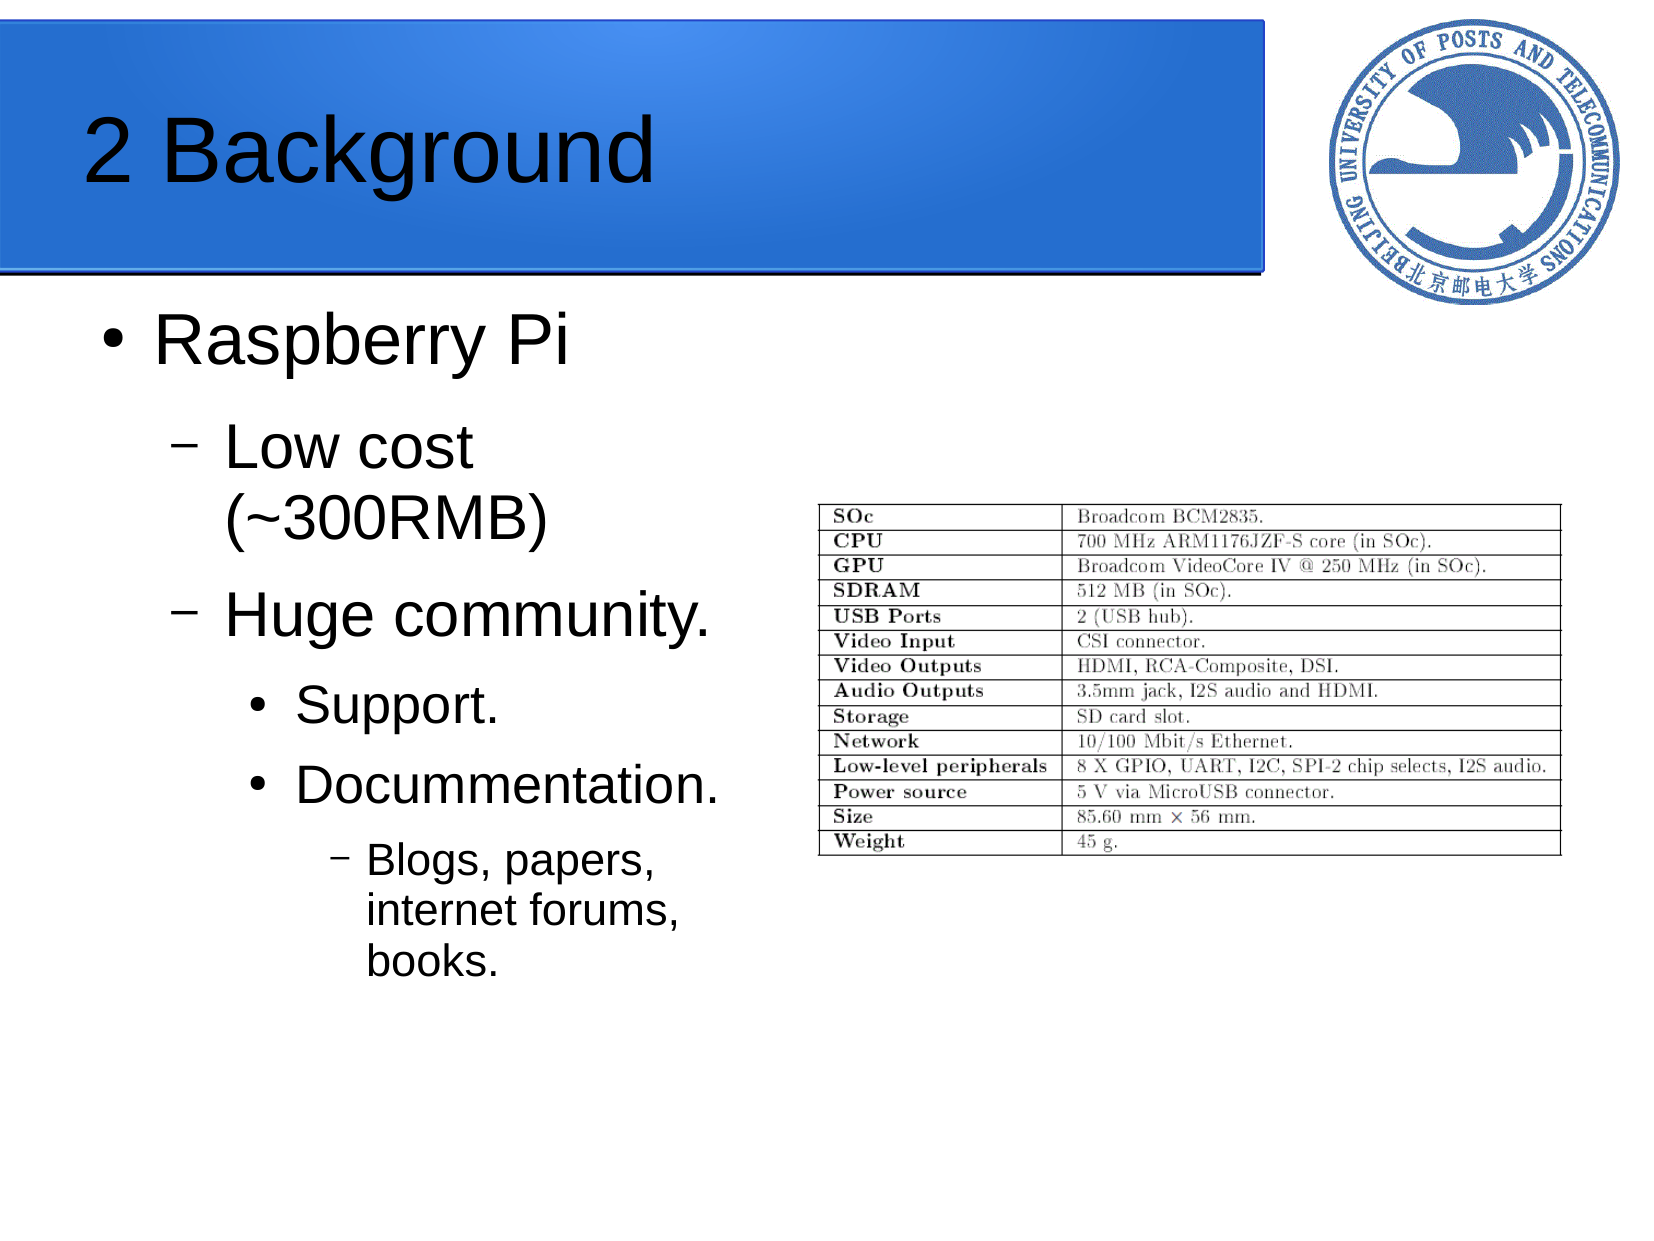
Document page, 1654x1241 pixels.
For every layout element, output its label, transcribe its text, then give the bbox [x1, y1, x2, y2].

list Raspberry Pi Low cost (~300RMB) Huge community. Support. Docummentation. Blogs, papers, internet forums, books. [82, 299, 809, 1019]
picture [1318, 15, 1635, 315]
picture [808, 491, 1572, 871]
title 2 Background [82, 47, 1235, 252]
